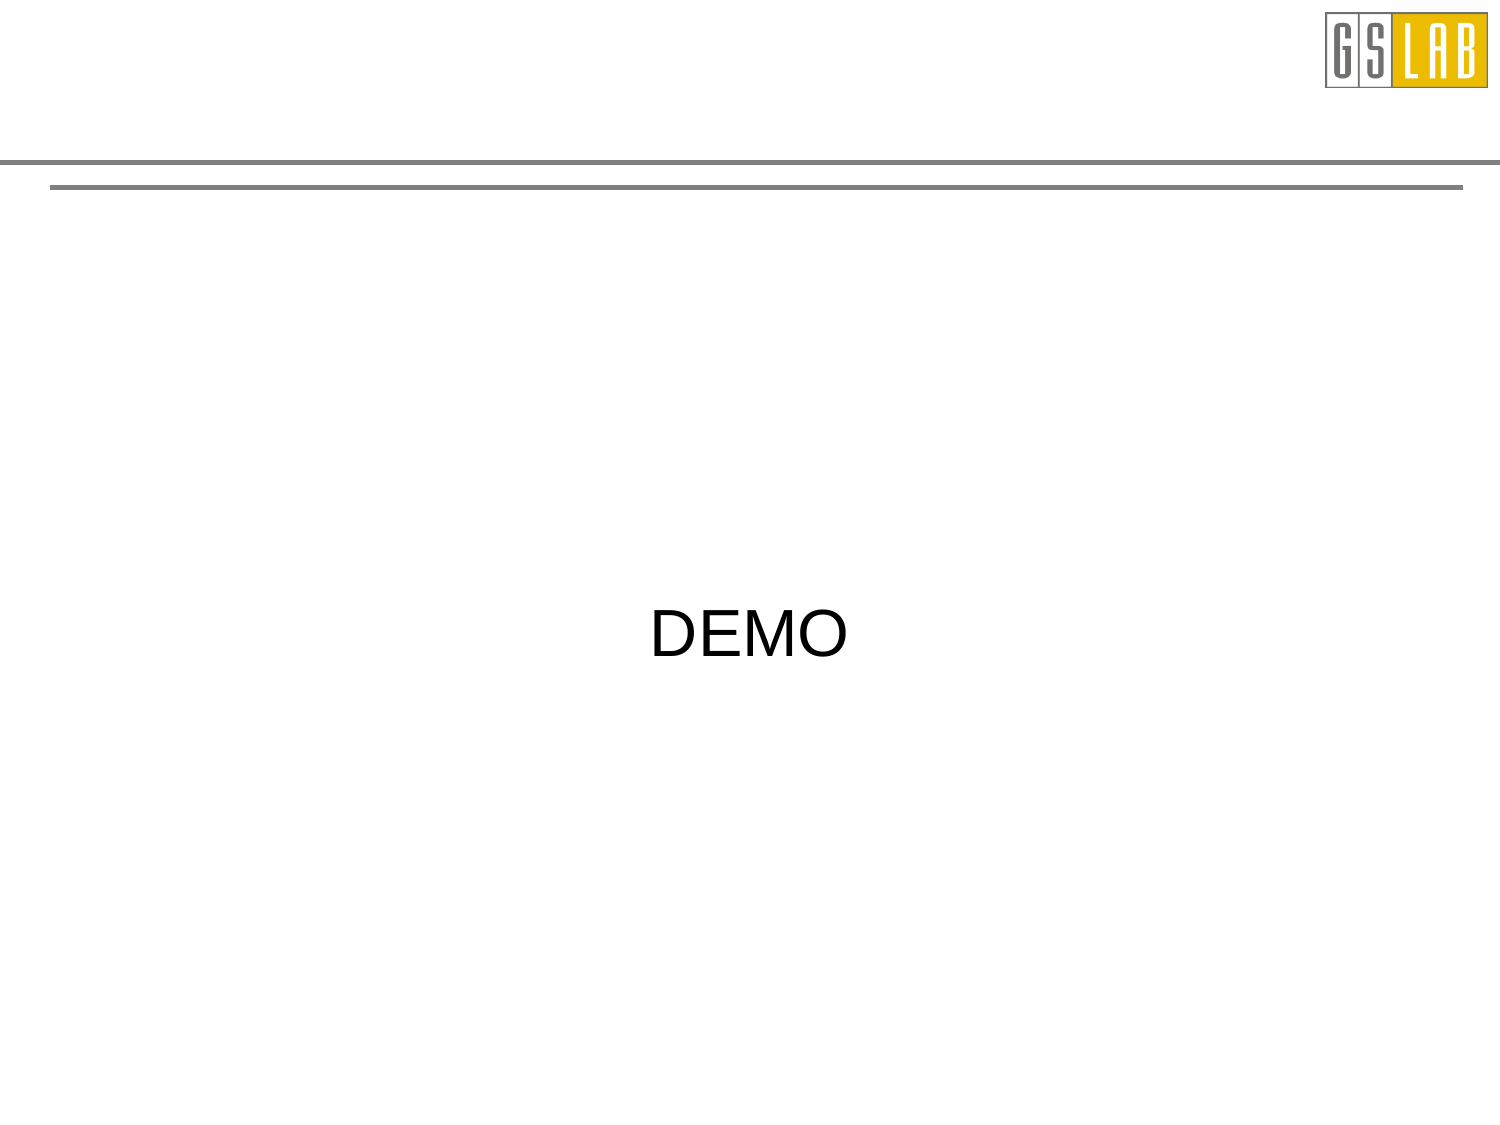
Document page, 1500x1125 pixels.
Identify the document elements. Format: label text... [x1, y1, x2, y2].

picture [1325, 12, 1488, 88]
subtitle DEMO [75, 262, 1425, 1005]
